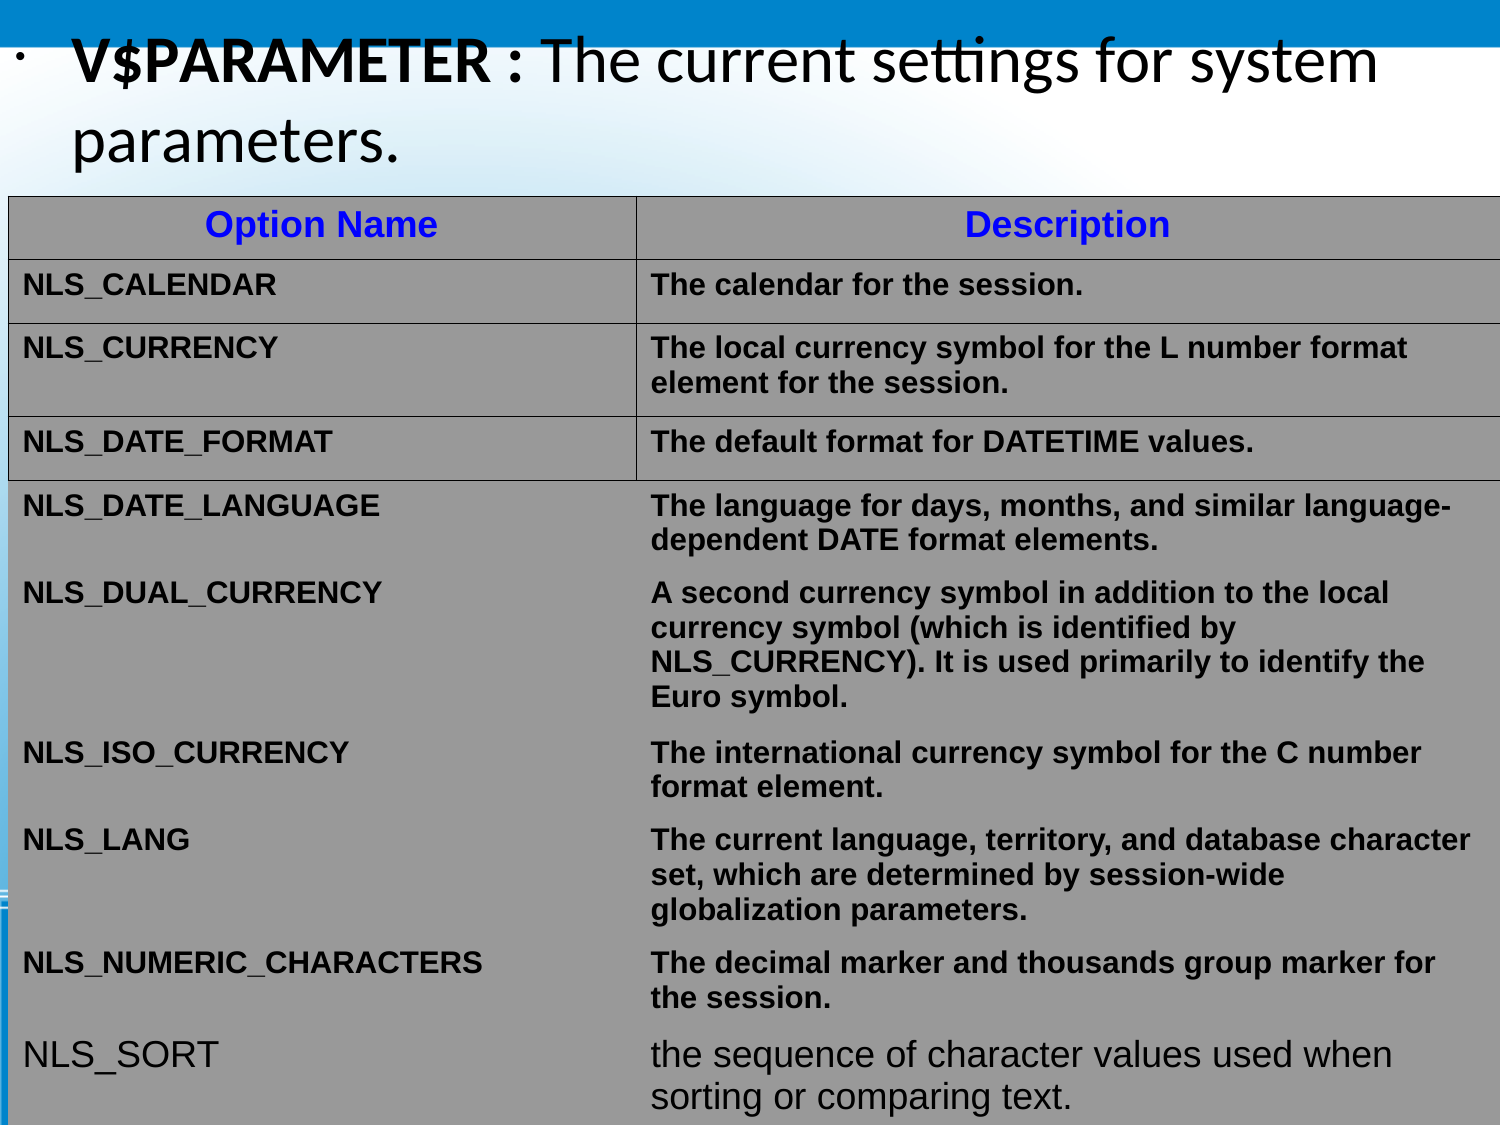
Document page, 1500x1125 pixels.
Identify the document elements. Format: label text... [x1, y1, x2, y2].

table_cell NLS_DUAL_CURRENCY [8, 568, 636, 727]
table_cell The decimal marker and thousands group marker for the session. [636, 938, 1500, 1026]
table_cell The default format for DATETIME values. [637, 417, 1500, 480]
table_cell The current language, territory, and database character set, which are determined by session-wide globalization parameters. [636, 815, 1500, 938]
table_cell NLS_DATE_FORMAT [9, 417, 636, 480]
table_header Option Name [9, 197, 636, 259]
table_cell NLS_CALENDAR [9, 260, 636, 323]
table_cell The calendar for the session. [637, 260, 1500, 323]
table_cell A second currency symbol in addition to the local currency symbol (which is identified by NLS_CURRENCY). It is used primarily to identify the Euro symbol. [636, 568, 1500, 727]
table_cell NLS_LANG [8, 815, 636, 938]
table_cell the sequence of character values used when sorting or comparing text. [636, 1026, 1500, 1125]
table_cell NLS_DATE_LANGUAGE [8, 481, 636, 568]
table_cell The international currency symbol for the C number format element. [636, 727, 1500, 815]
table_header Description [637, 197, 1500, 259]
table_cell The language for days, months, and similar language-dependent DATE format elements. [636, 481, 1500, 568]
table_cell The local currency symbol for the L number format element for the session. [637, 324, 1500, 416]
table_cell NLS_NUMERIC_CHARACTERS [8, 938, 636, 1026]
table_cell NLS_ISO_CURRENCY [8, 727, 636, 815]
list V$PARAMETER : The current settings for system parameters. [0, 1, 1500, 1125]
table_cell NLS_SORT [8, 1026, 636, 1125]
table_cell NLS_CURRENCY [9, 324, 636, 416]
